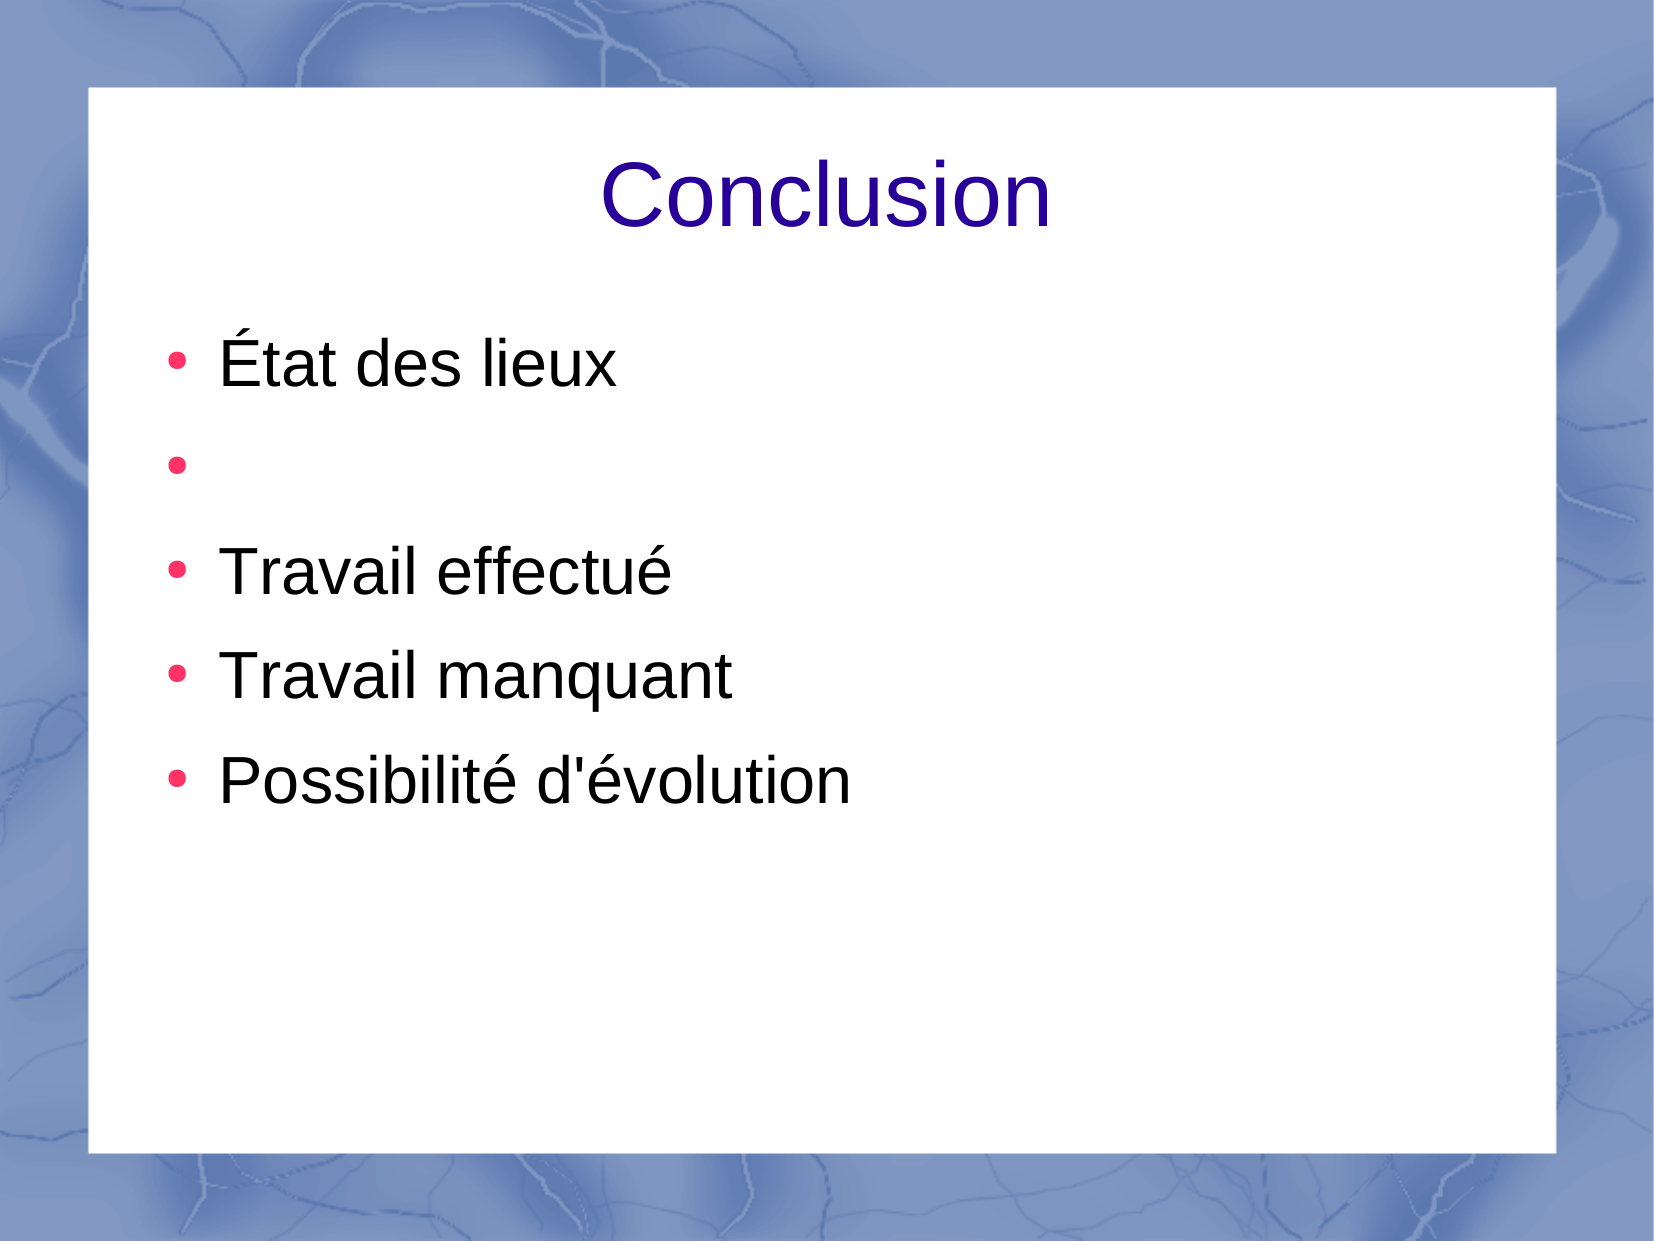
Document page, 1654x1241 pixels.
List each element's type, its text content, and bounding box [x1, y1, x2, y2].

title Conclusion [118, 90, 1536, 298]
list État des lieux Travail effectué Travail manquant Possibilité d'évolution [147, 325, 1506, 1045]
picture [0, 0, 1654, 1241]
